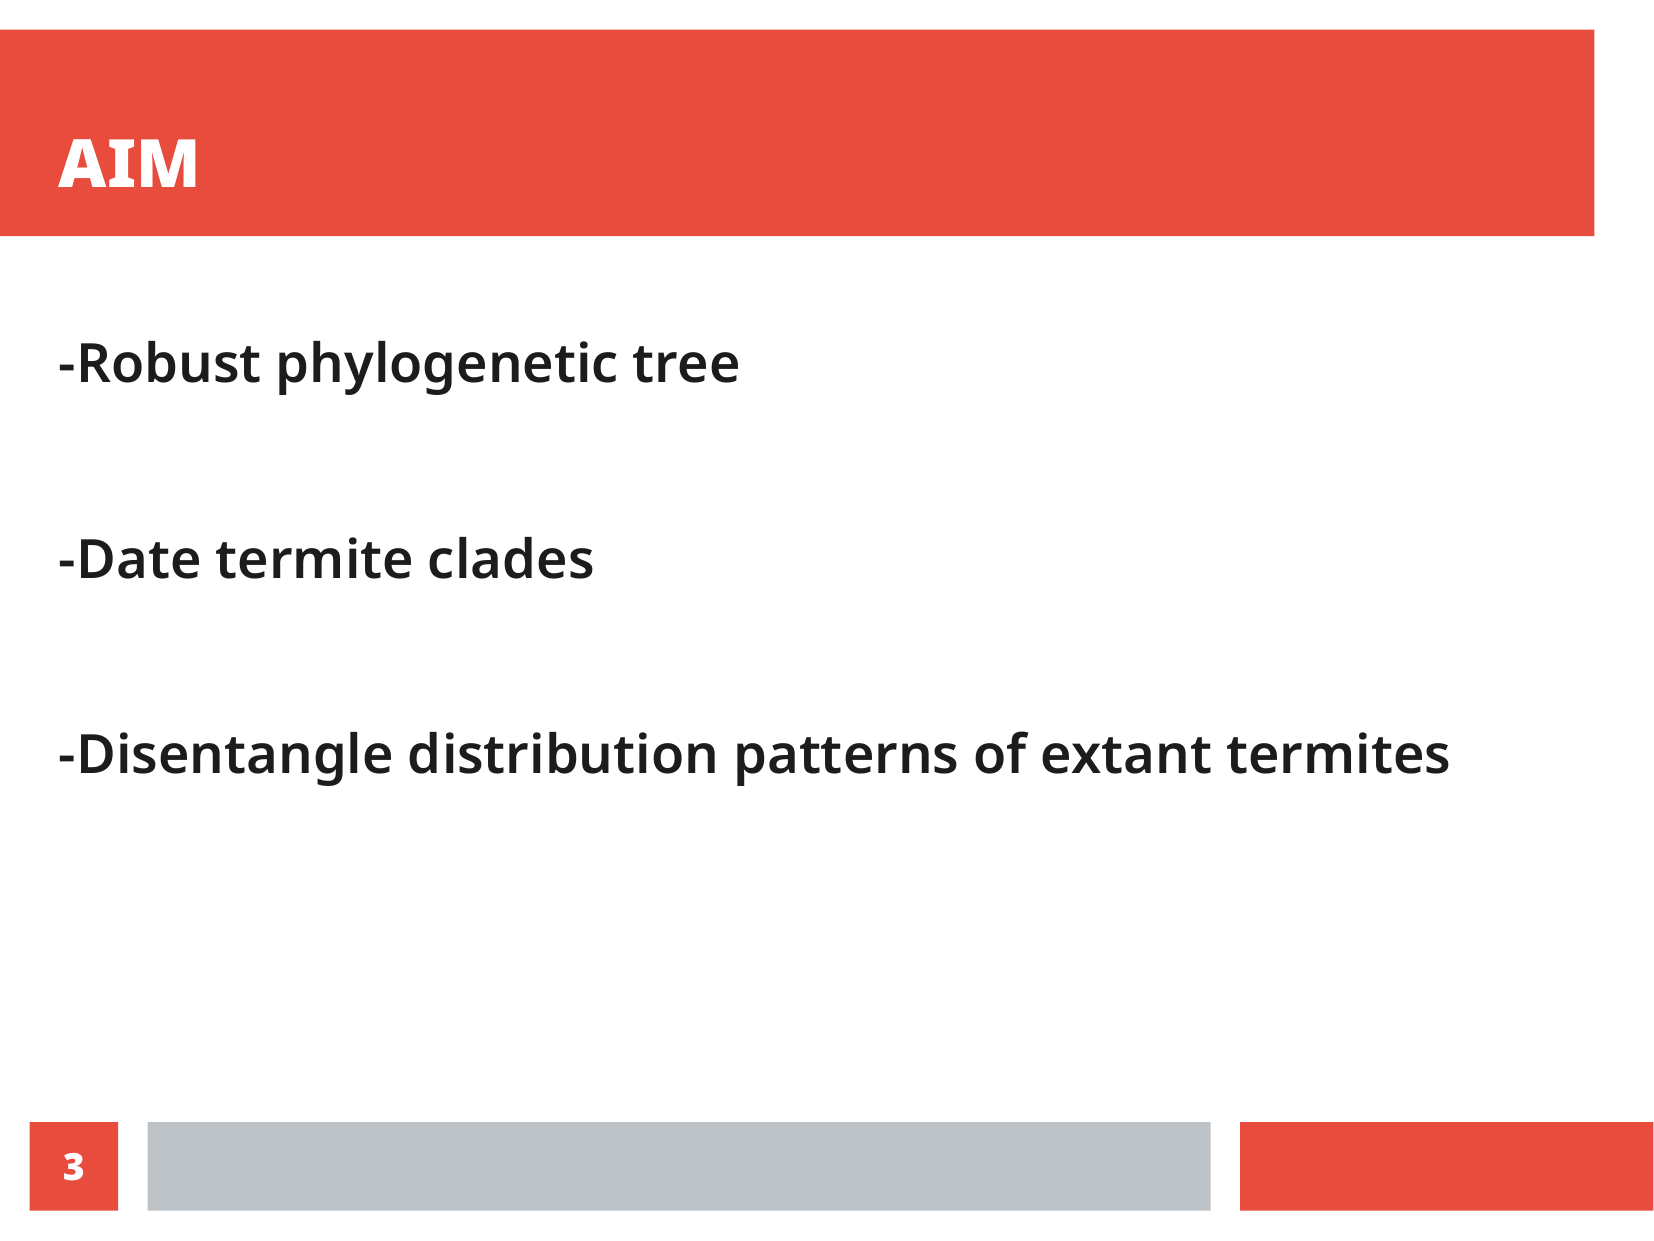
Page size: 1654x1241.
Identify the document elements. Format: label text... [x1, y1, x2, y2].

list -Robust phylogenetic tree -Date termite clades -Disentangle distribution patterns of extant termites [59, 324, 1565, 1093]
title AIM [59, 59, 1595, 207]
